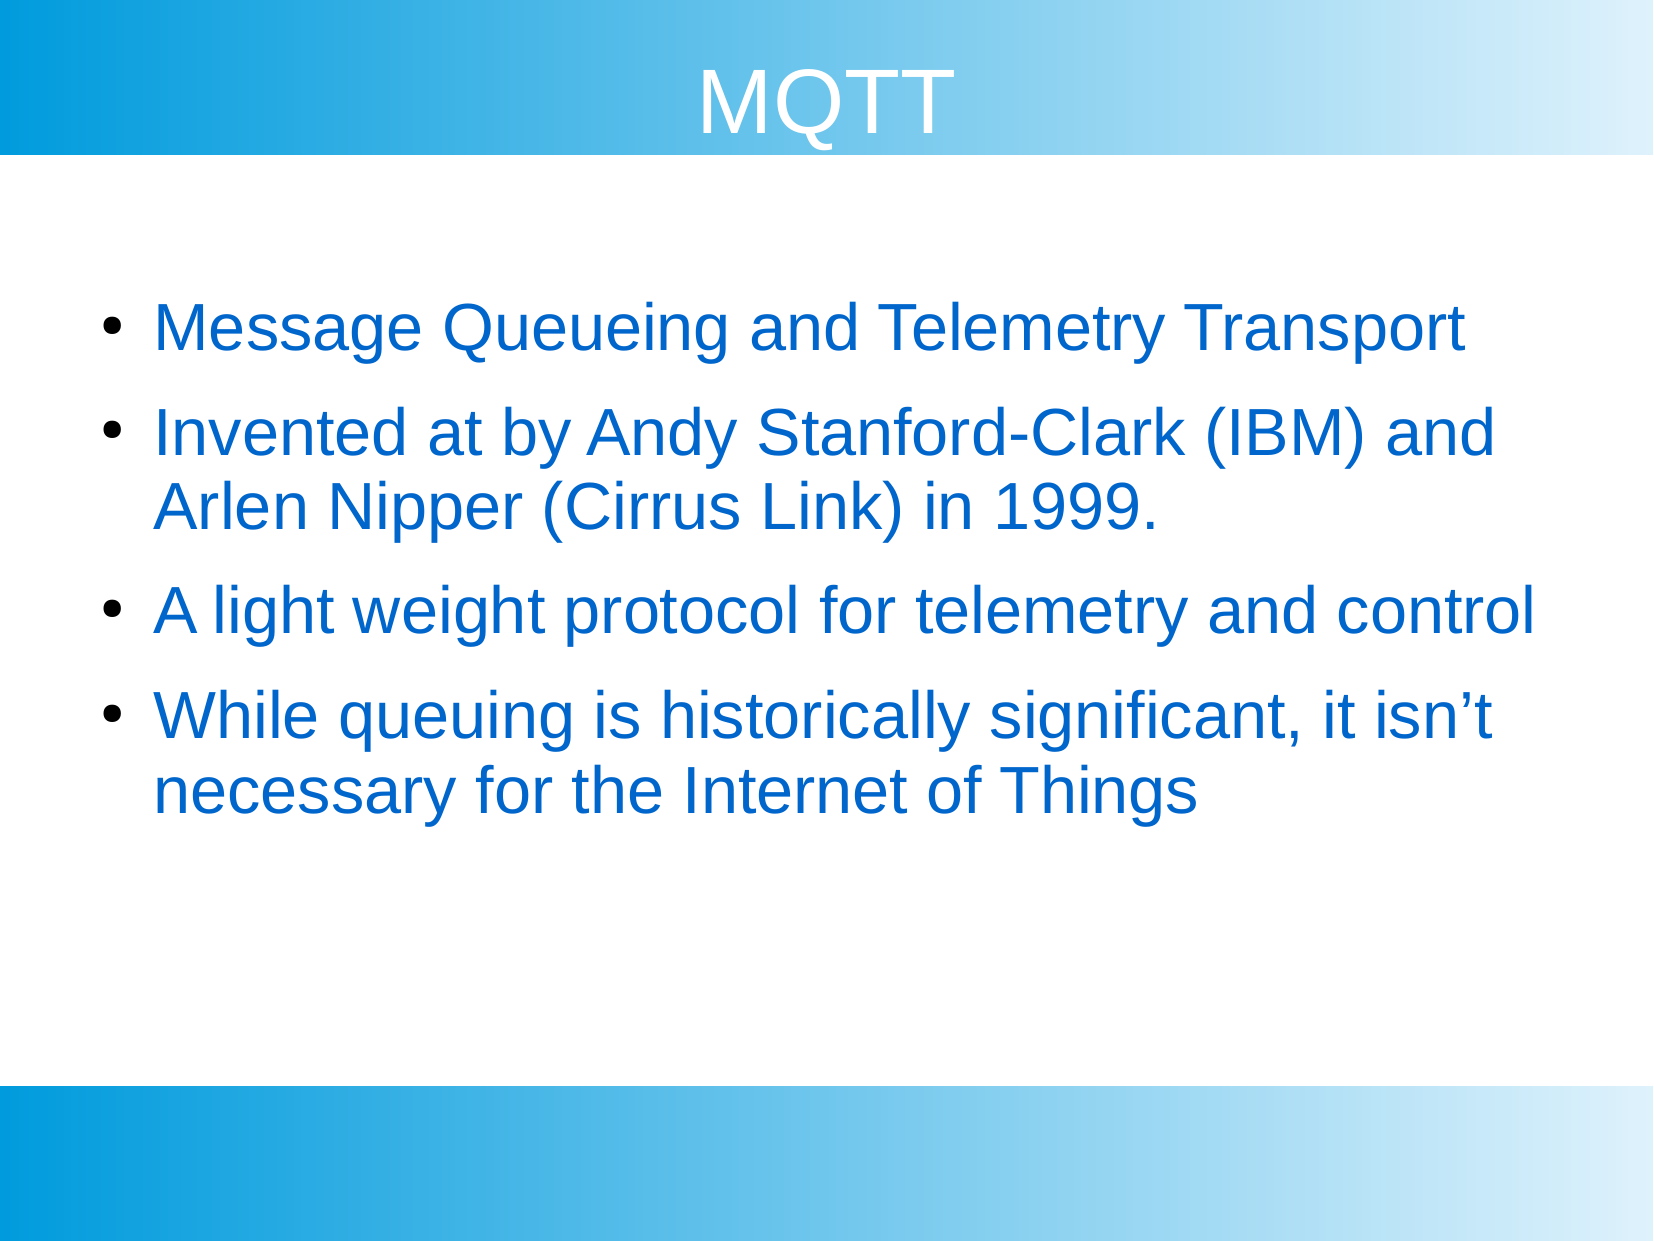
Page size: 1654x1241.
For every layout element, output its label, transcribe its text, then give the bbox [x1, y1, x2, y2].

list Message Queueing and Telemetry Transport Invented at by Andy Stanford-Clark (IBM) and Arlen Nipper (Cirrus Link) in 1999. A light weight protocol for telemetry and control While queuing is historically significant, it isn’t necessary for the Internet of Things [82, 290, 1571, 1010]
title MQTT [82, 49, 1571, 155]
